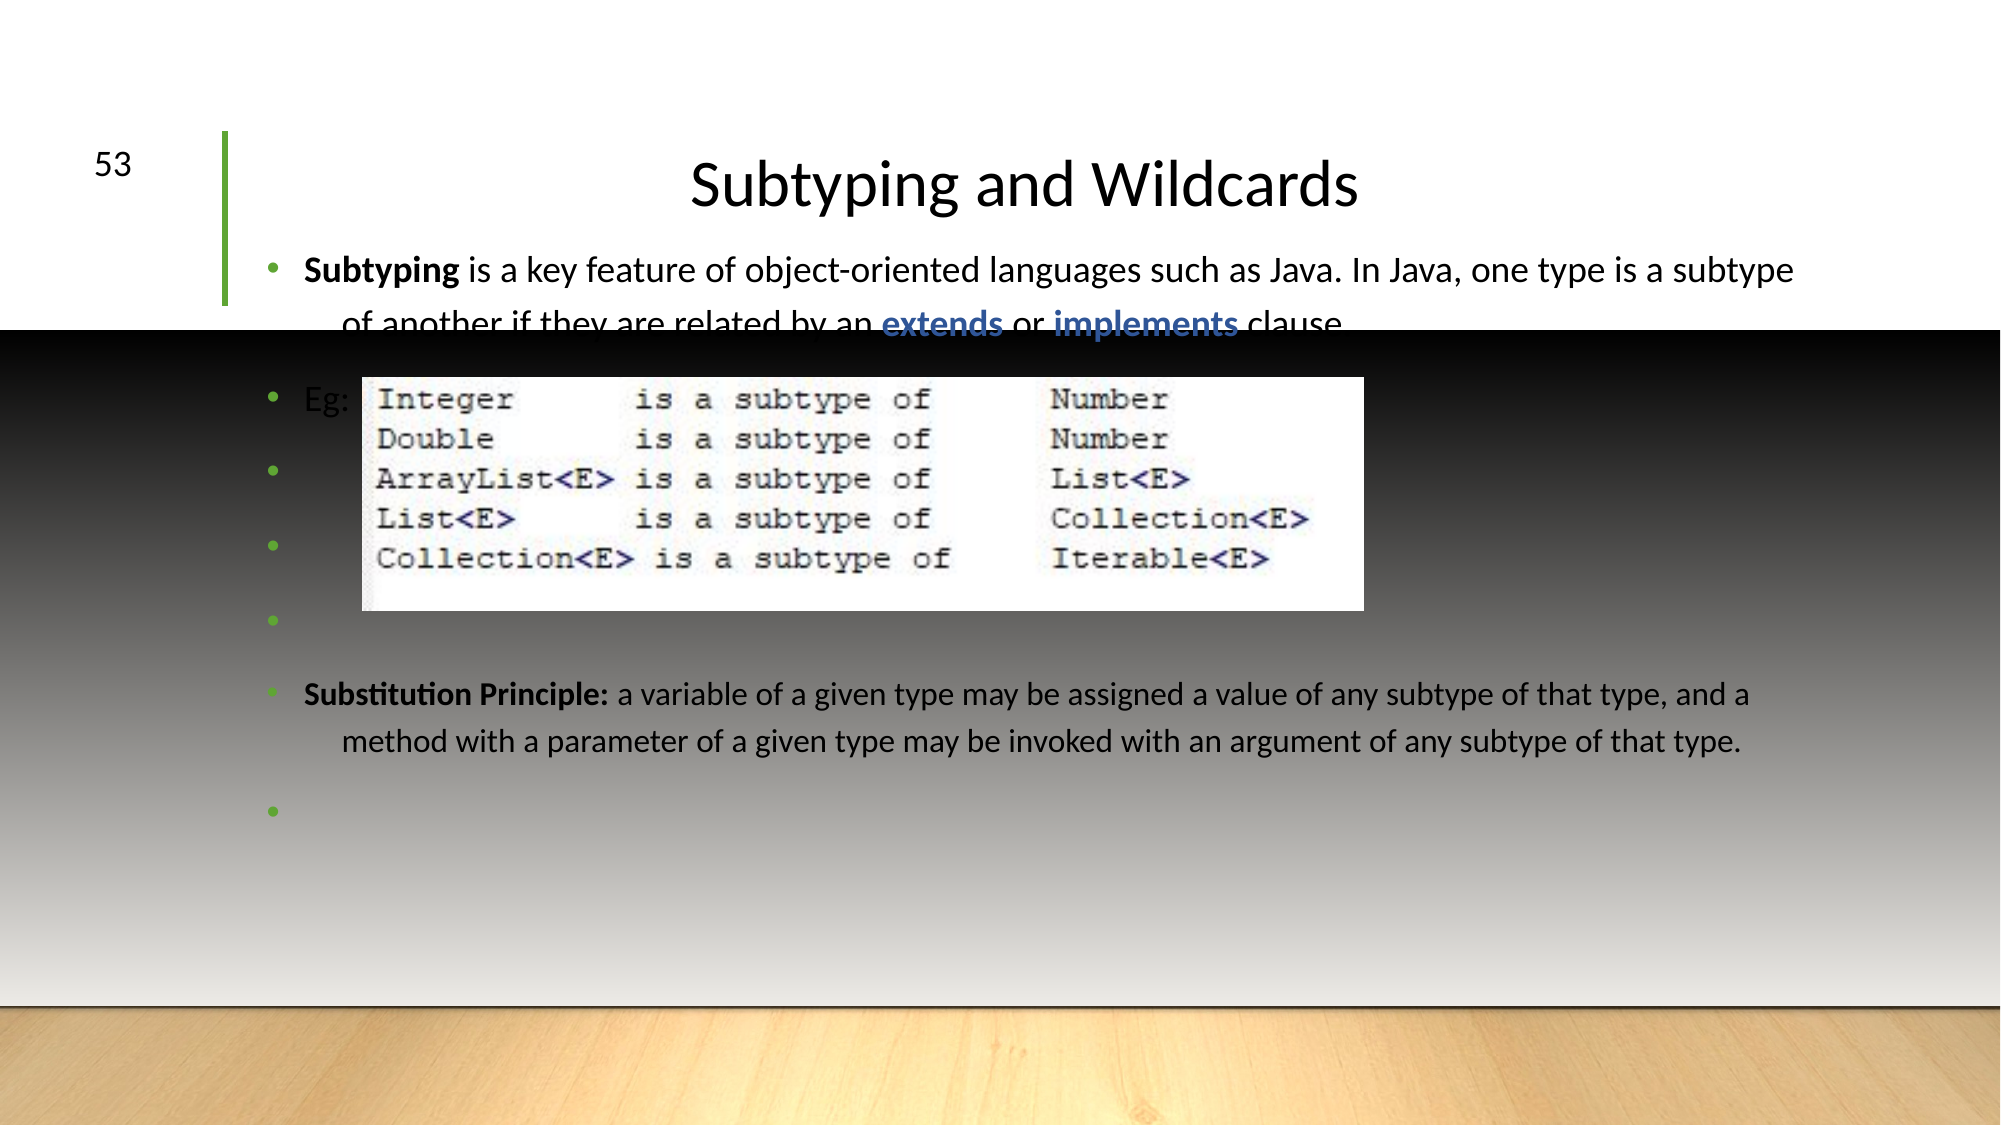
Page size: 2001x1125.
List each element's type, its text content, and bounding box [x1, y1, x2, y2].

picture [362, 377, 1364, 611]
list Subtyping is a key feature of object-oriented languages such as Java. In Java, one type is a subtype of another if they are related by an extends or implements clause. Eg: Substitution Principle: a variable of a given type may be assigned a value of any subtype of that type, and a method with a parameter of a given type may be invoked with an argument of any subtype of that type. [251, 228, 1814, 897]
text_box [78, 131, 212, 214]
title Subtyping and Wildcards [251, 56, 1814, 228]
